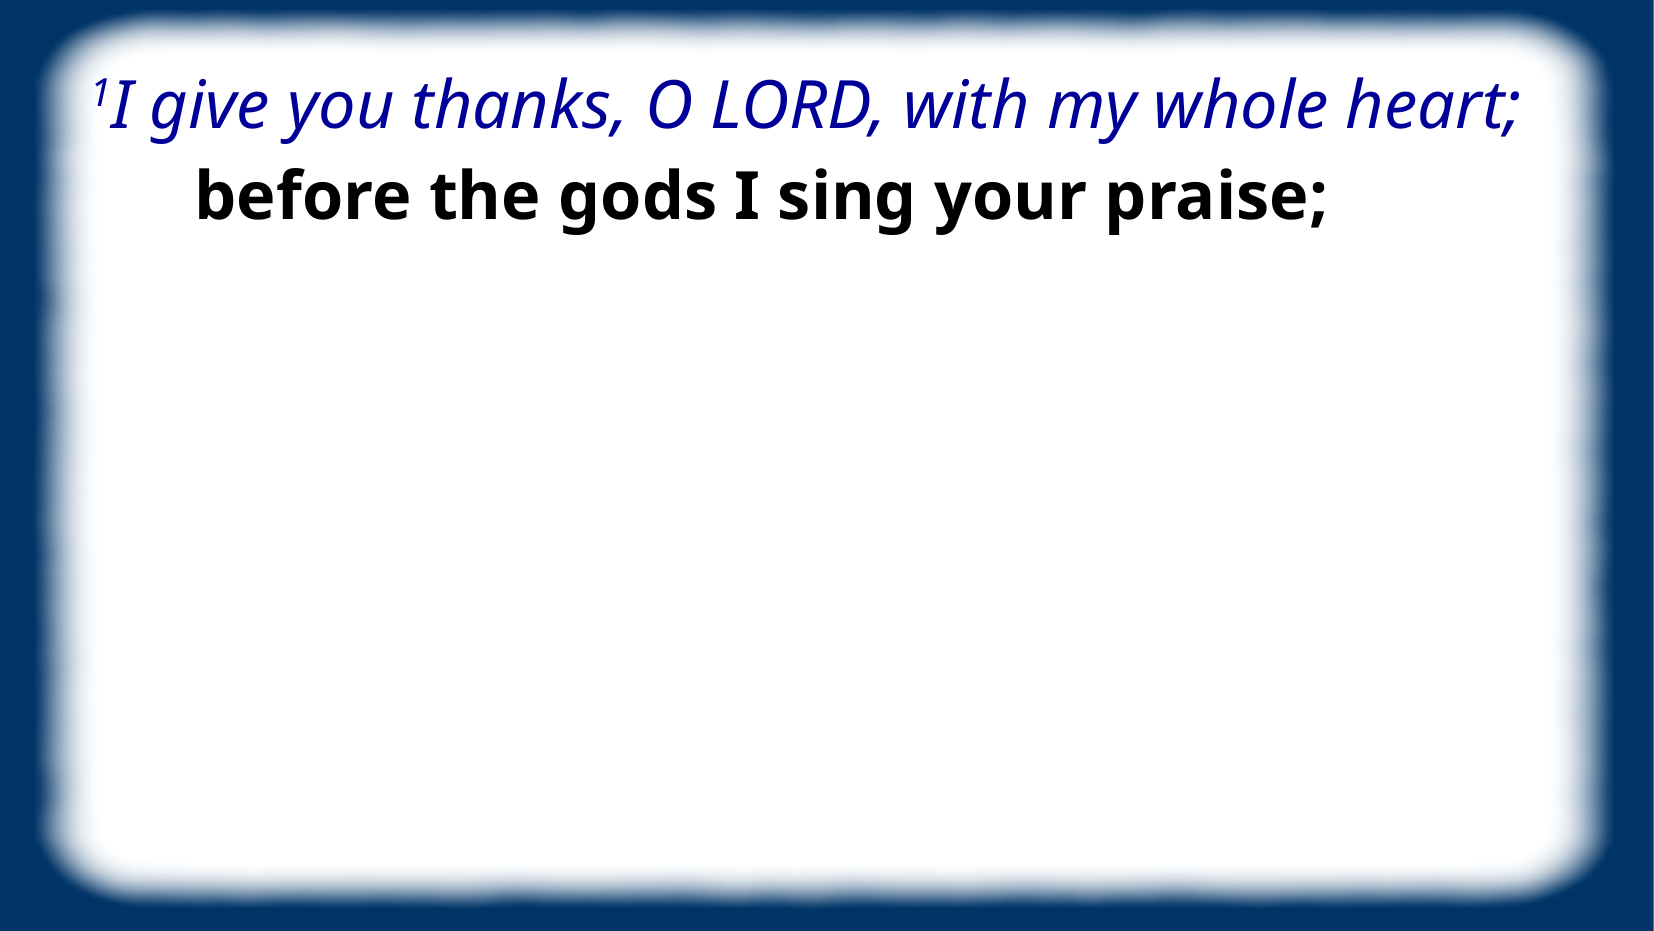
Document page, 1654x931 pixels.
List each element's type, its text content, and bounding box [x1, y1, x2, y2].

text_box 1I give you thanks, O LORD, with my whole heart; before the gods I sing your praise; [75, 50, 1591, 271]
picture [0, 0, 1654, 931]
